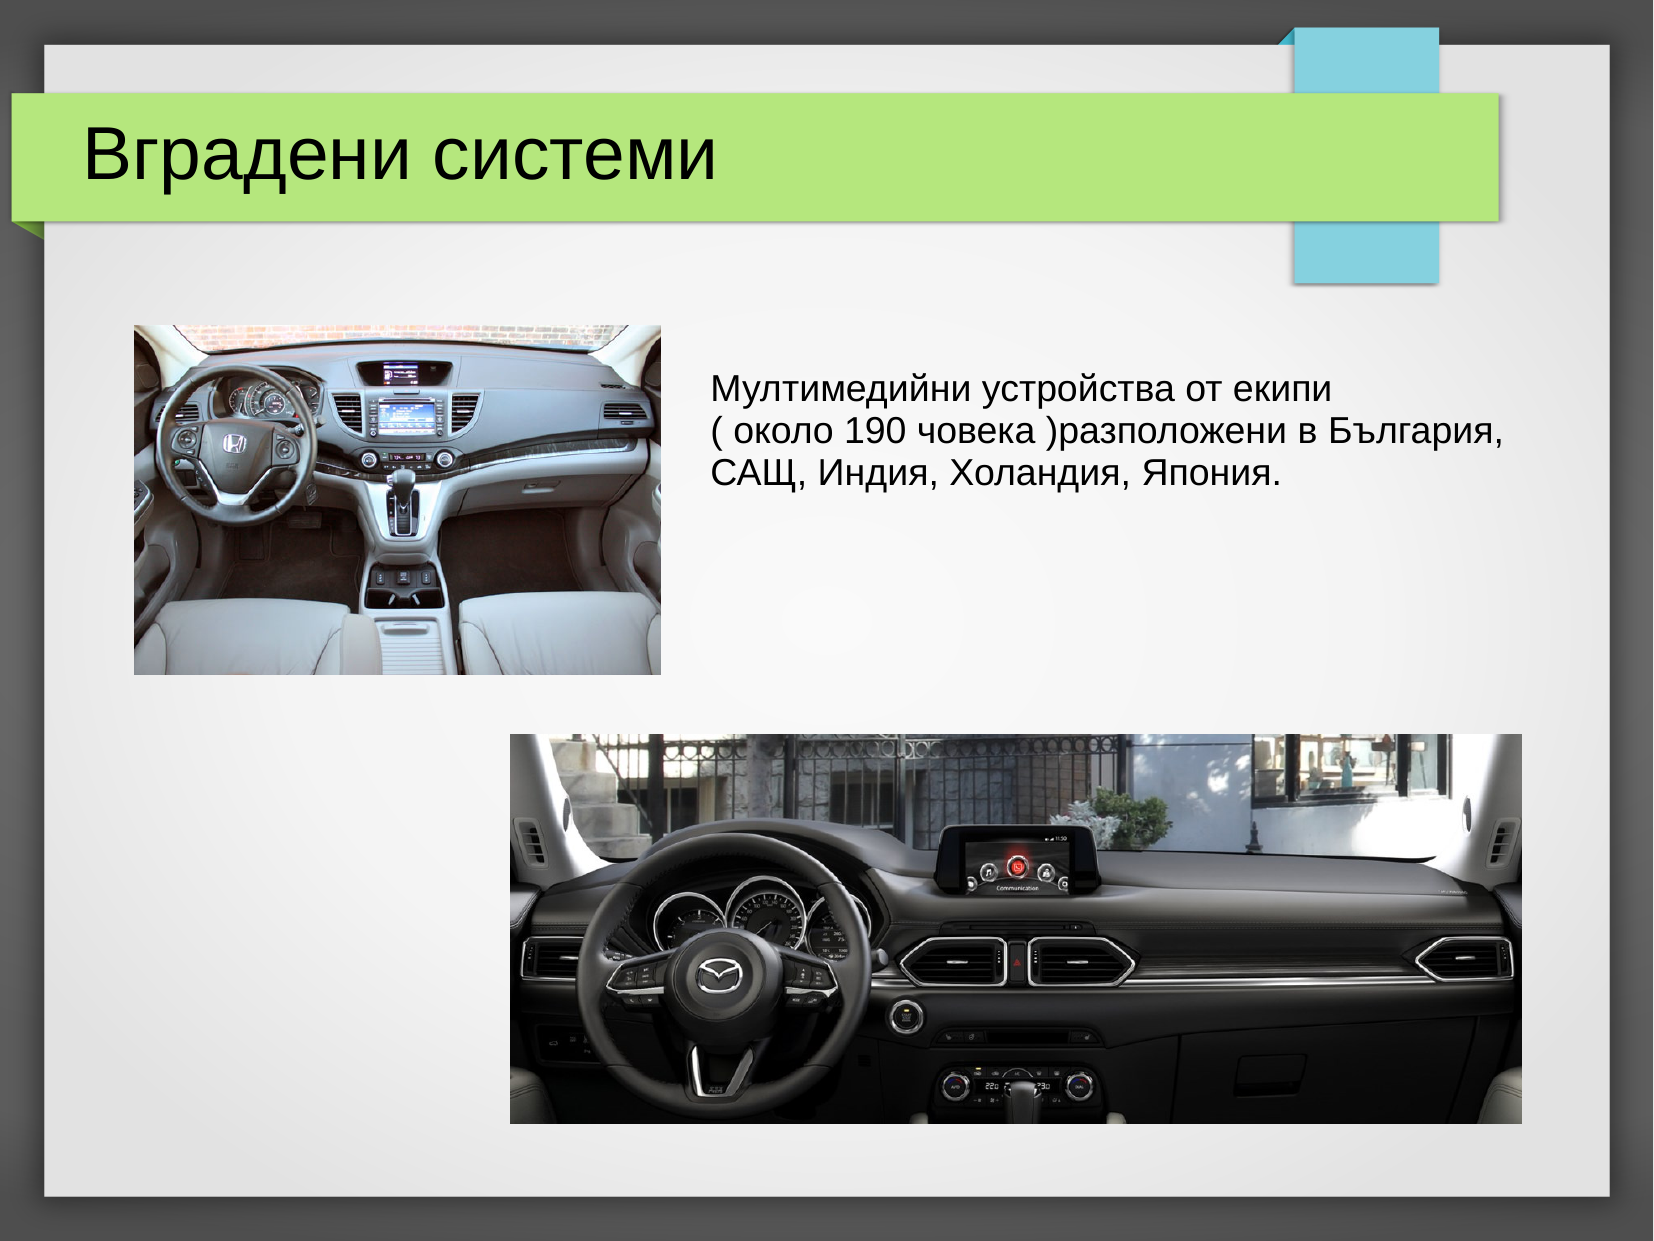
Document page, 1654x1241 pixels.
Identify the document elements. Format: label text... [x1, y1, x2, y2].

subtitle [82, 295, 1571, 1015]
text_box Мултимедийни устройства от екипи ( около 190 човека )разположени в България, САЩ, Индия, Холандия, Япония. [695, 360, 1531, 501]
title Вградени системи [82, 94, 1264, 213]
picture [0, 0, 1654, 1241]
